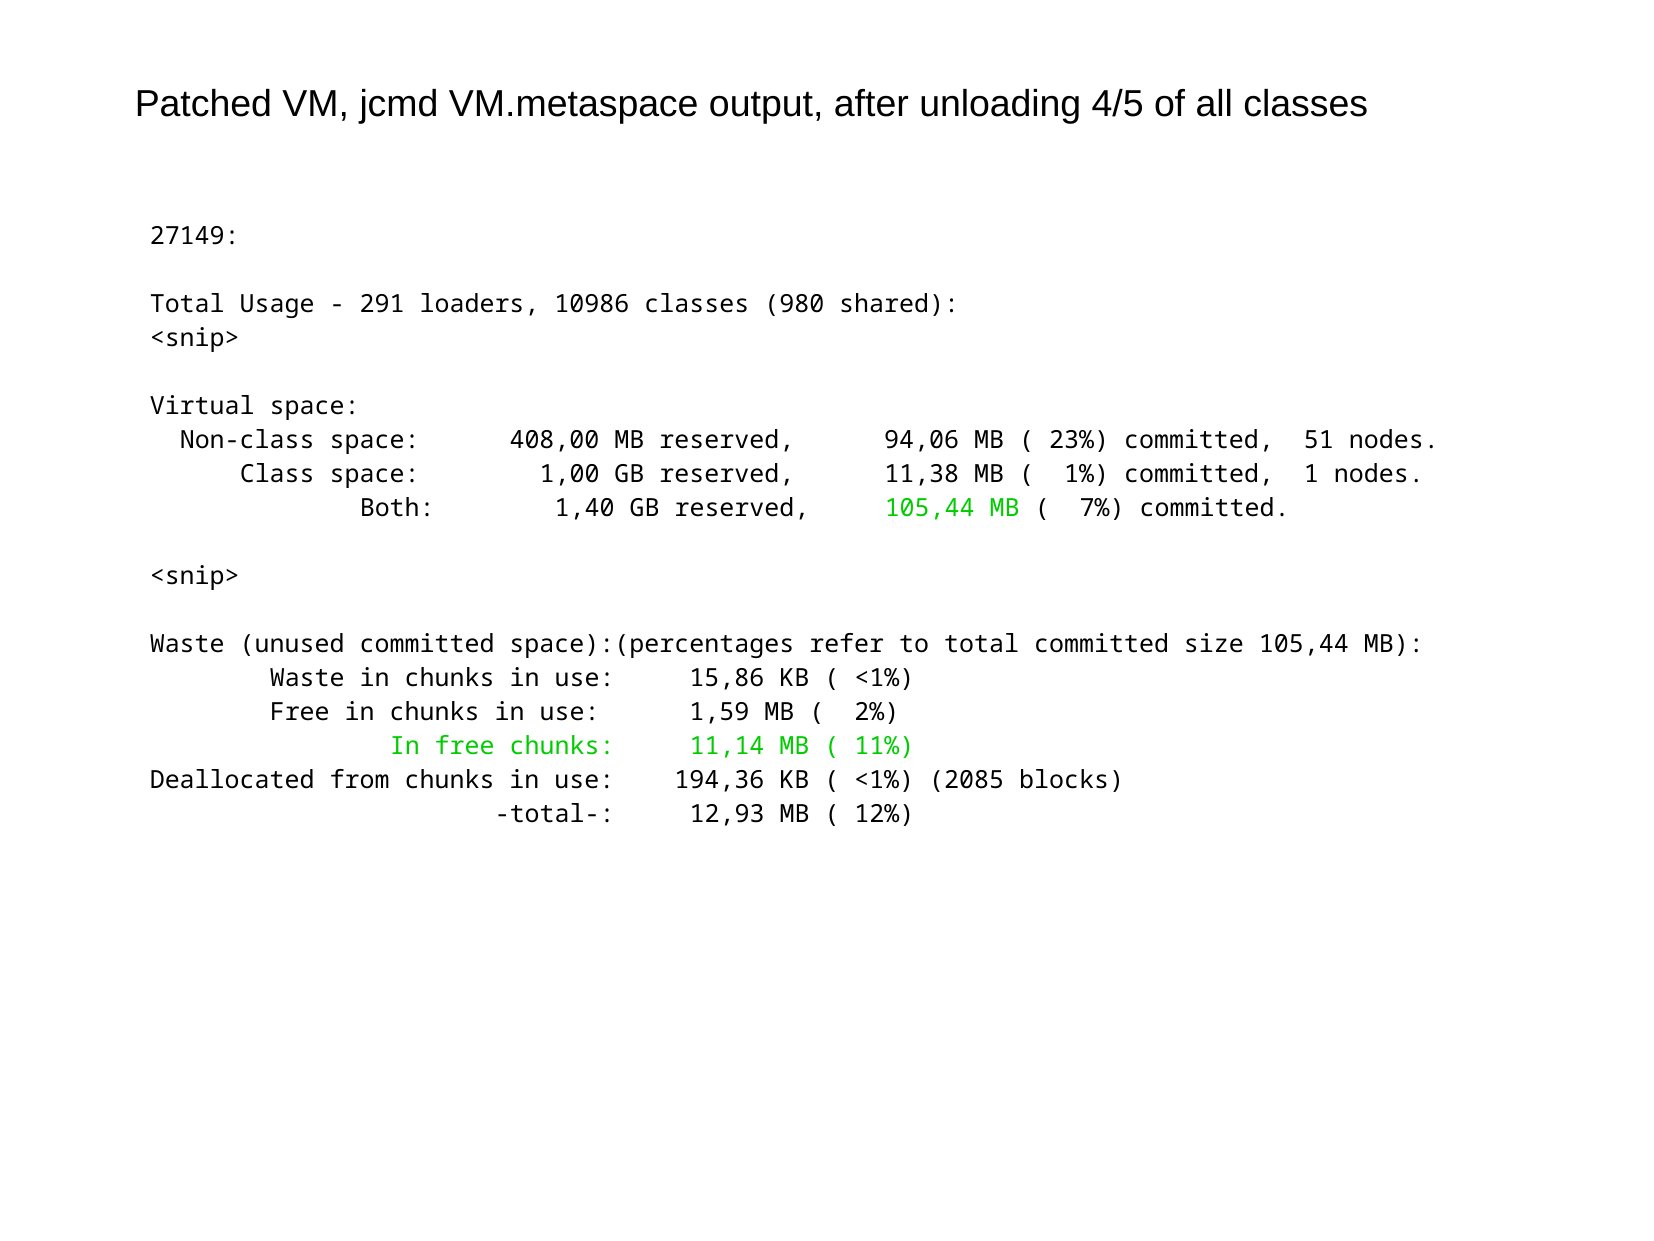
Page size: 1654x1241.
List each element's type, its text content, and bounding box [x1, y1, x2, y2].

text_box Patched VM, jcmd VM.metaspace output, after unloading 4/5 of all classes [120, 75, 1384, 132]
text_box 27149: Total Usage - 291 loaders, 10986 classes (980 shared): <snip> Virtual space: Non-class space: 408,00 MB reserved, 94,06 MB ( 23%) committed, 51 nodes. Class space: 1,00 GB reserved, 11,38 MB ( 1%) committed, 1 nodes. Both: 1,40 GB reserved, 105,44 MB ( 7%) committed. <snip> Waste (unused committed space):(percentages refer to total committed size 105,44 MB): Waste in chunks in use: 15,86 KB ( <1%) Free in chunks in use: 1,59 MB ( 2%) In free chunks: 11,14 MB ( 11%) Deallocated from chunks in use: 194,36 KB ( <1%) (2085 blocks) -total-: 12,93 MB ( 12%) [135, 210, 1501, 1008]
